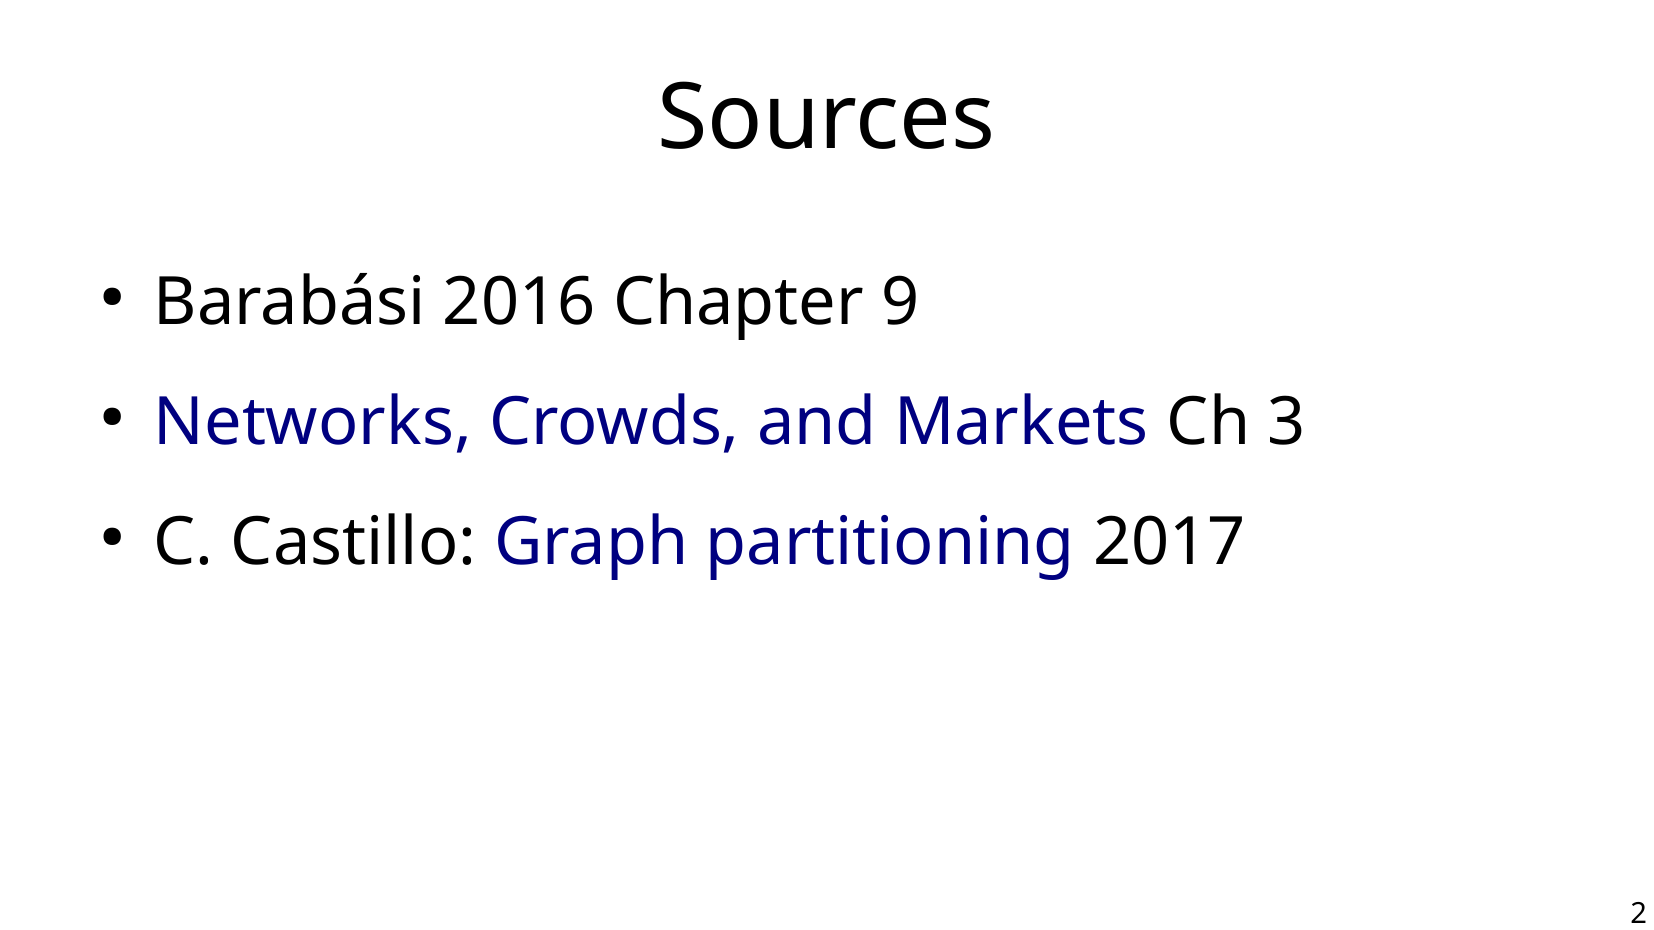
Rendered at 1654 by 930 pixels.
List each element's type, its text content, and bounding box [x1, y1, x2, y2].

list Barabási 2016 Chapter 9 Networks, Crowds, and Markets Ch 3 C. Castillo: Graph partitioning 2017 [82, 252, 1571, 793]
title Sources [82, 1, 1571, 225]
